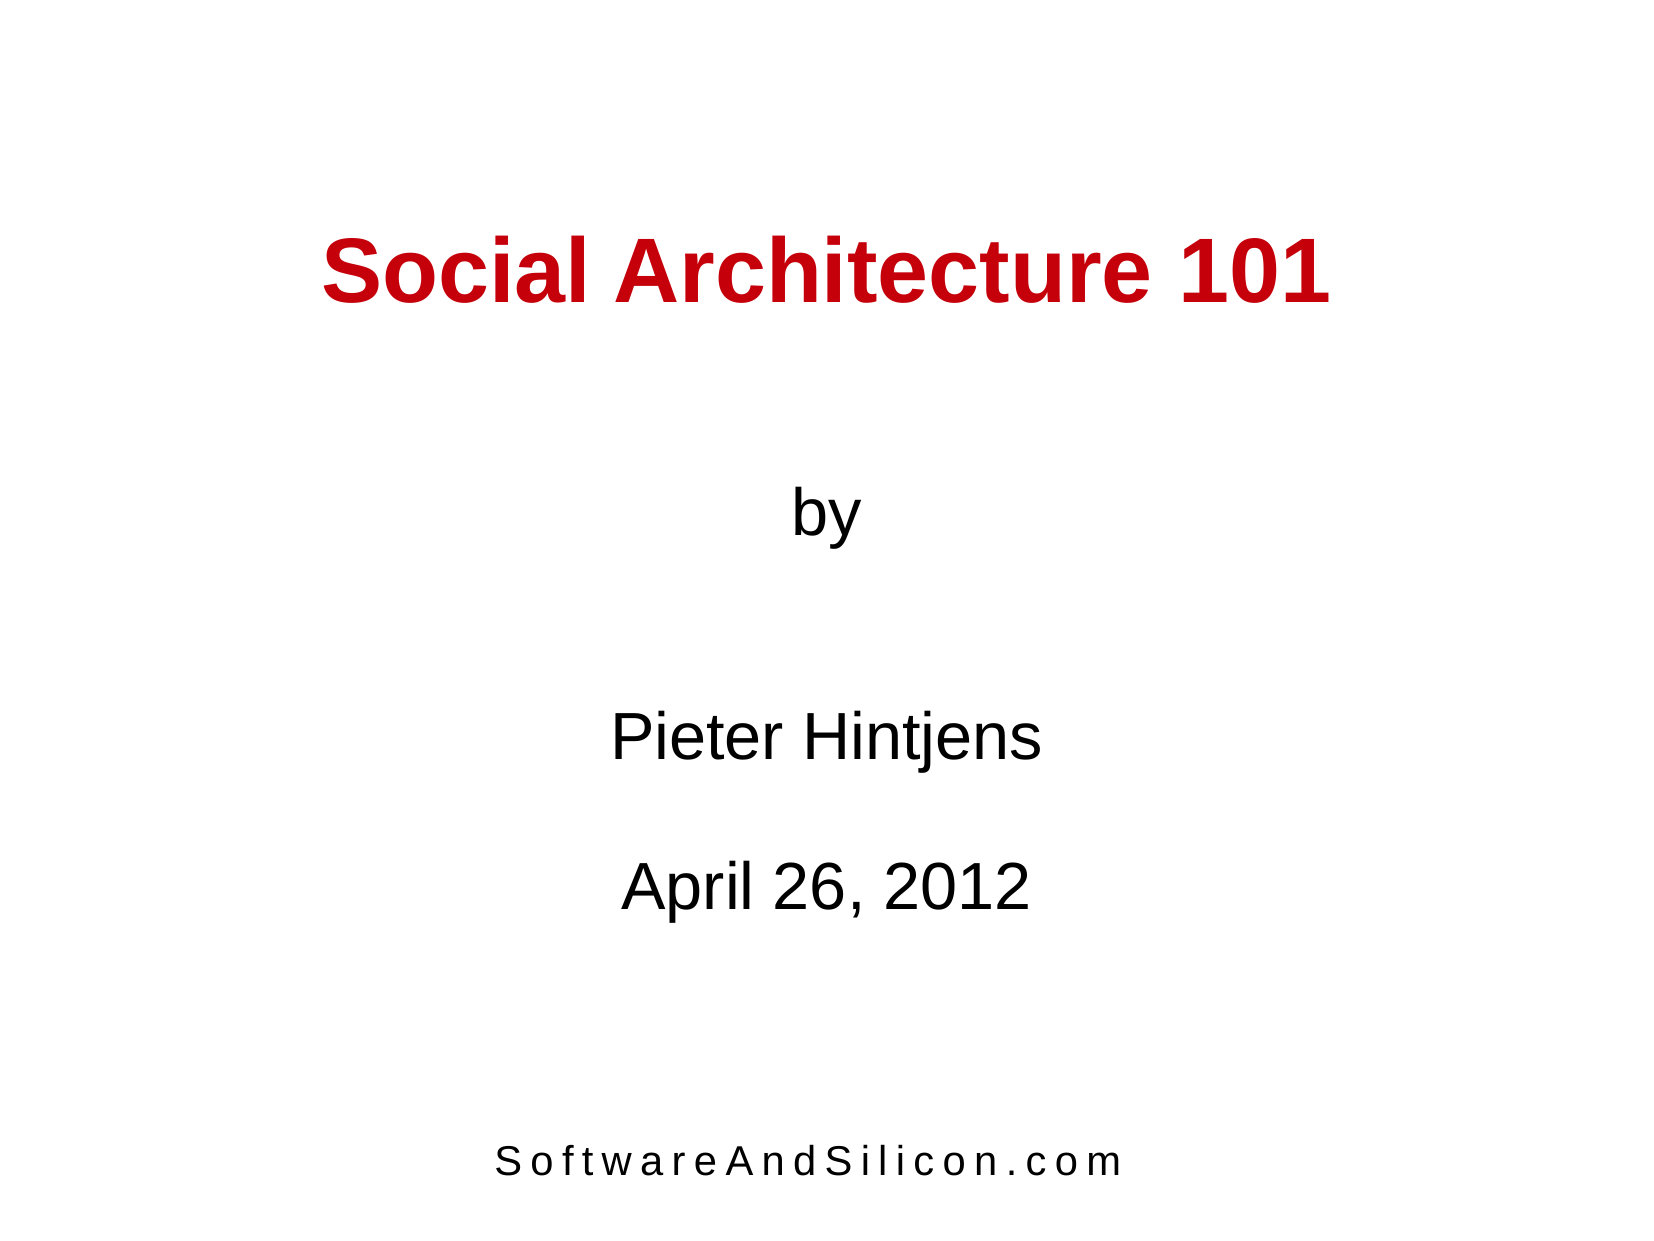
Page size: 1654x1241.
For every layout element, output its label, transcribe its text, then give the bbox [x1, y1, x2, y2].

subtitle by Pieter Hintjens April 26, 2012 [82, 290, 1571, 1109]
title Social Architecture 101 [82, 219, 1571, 290]
